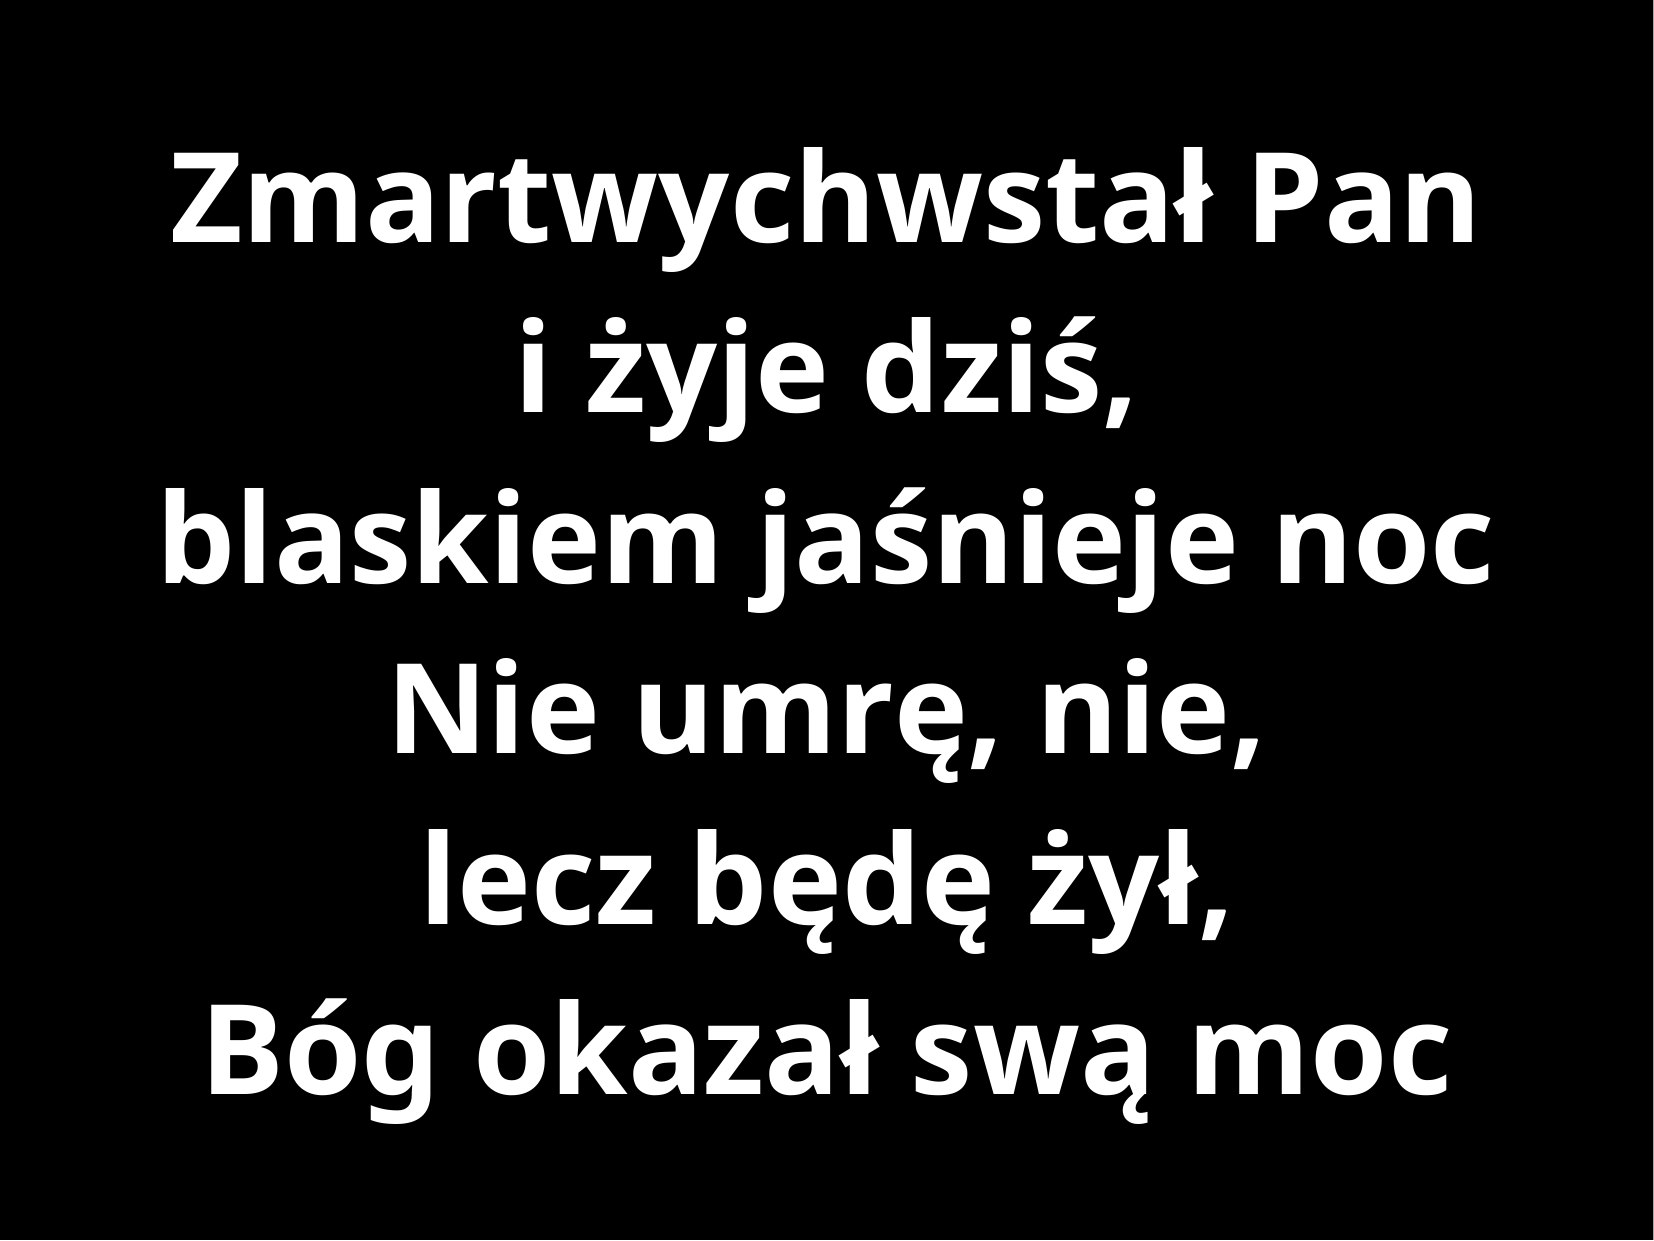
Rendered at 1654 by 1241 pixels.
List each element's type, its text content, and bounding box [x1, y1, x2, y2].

title Zmartwychwstał Pan i żyje dziś, blaskiem jaśnieje noc Nie umrę, nie, lecz będę żył, Bóg okazał swą moc [0, 0, 1654, 1241]
